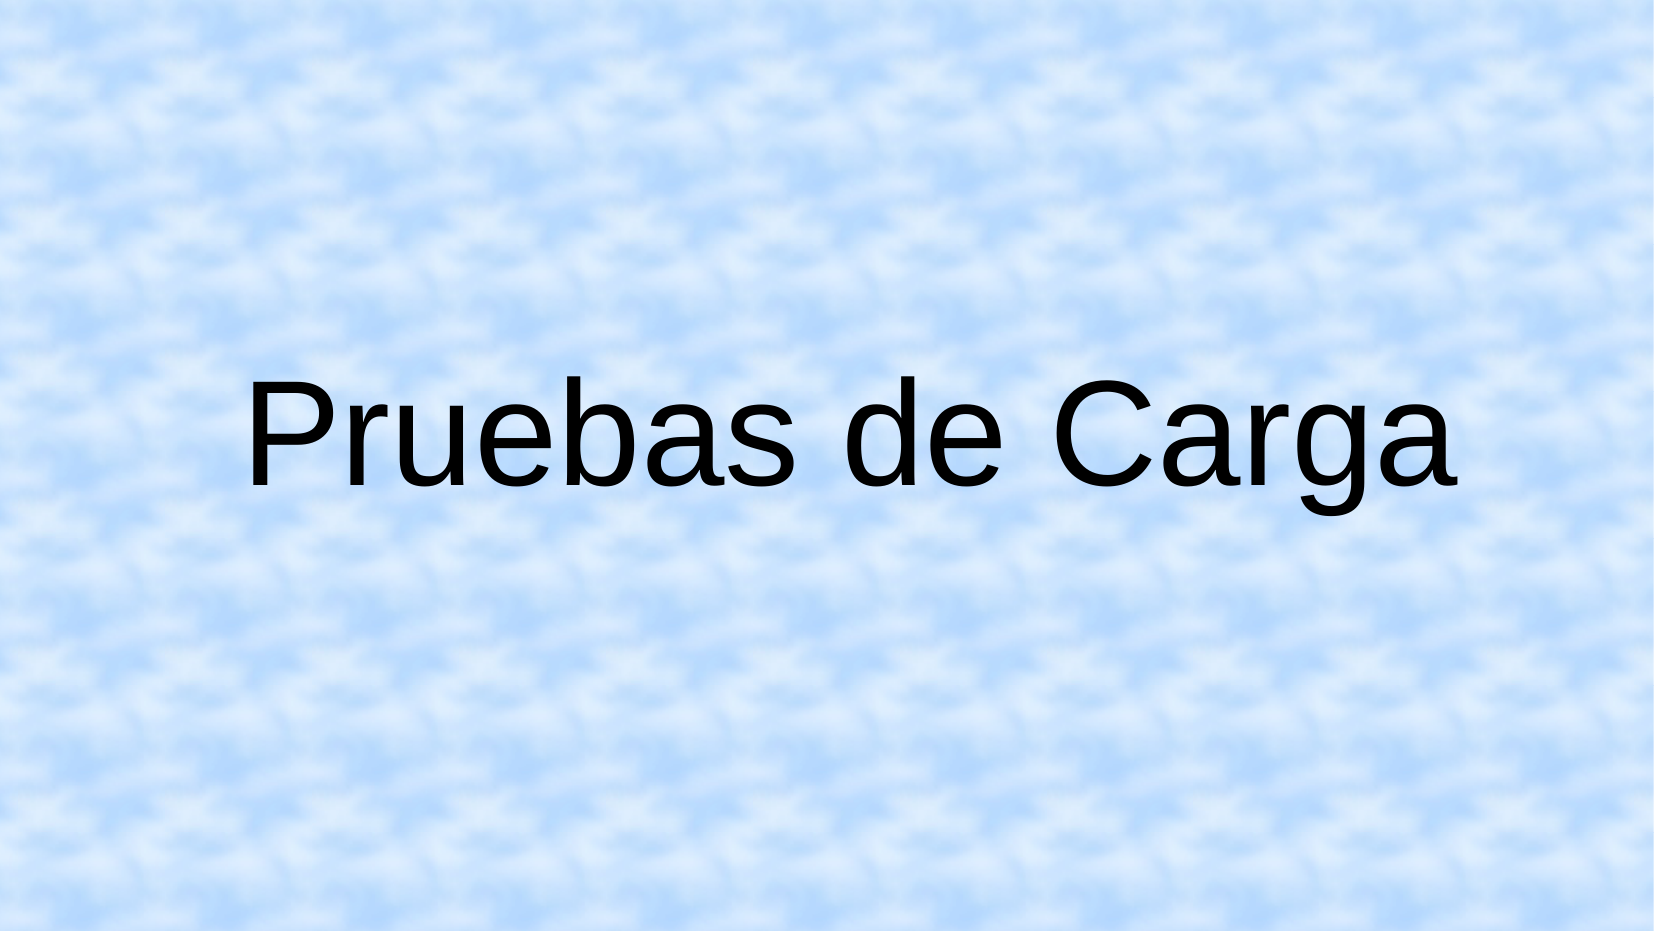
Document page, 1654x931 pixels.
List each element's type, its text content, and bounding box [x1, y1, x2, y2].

title Pruebas de Carga [106, 283, 1595, 585]
picture [0, 0, 1654, 931]
